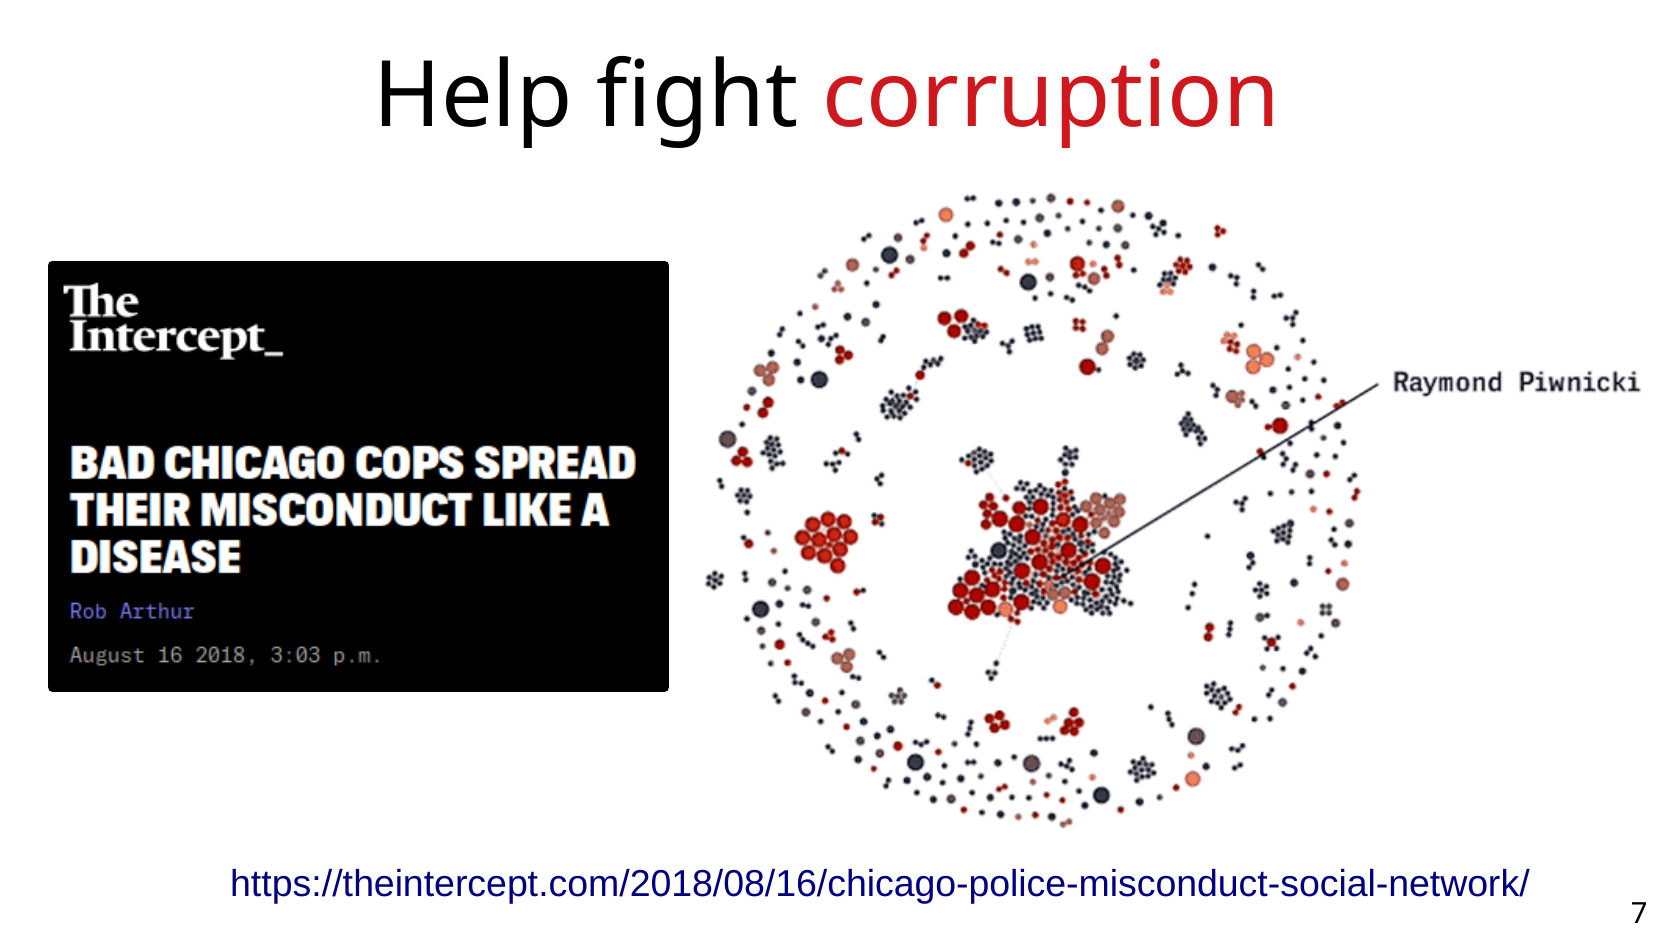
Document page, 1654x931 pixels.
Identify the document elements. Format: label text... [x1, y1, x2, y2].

title Help fight corruption [82, 1, 1571, 181]
picture [687, 180, 1654, 840]
picture [56, 270, 661, 683]
text_box https://theintercept.com/2018/08/16/chicago-police-misconduct-social-network/ [215, 855, 1546, 912]
